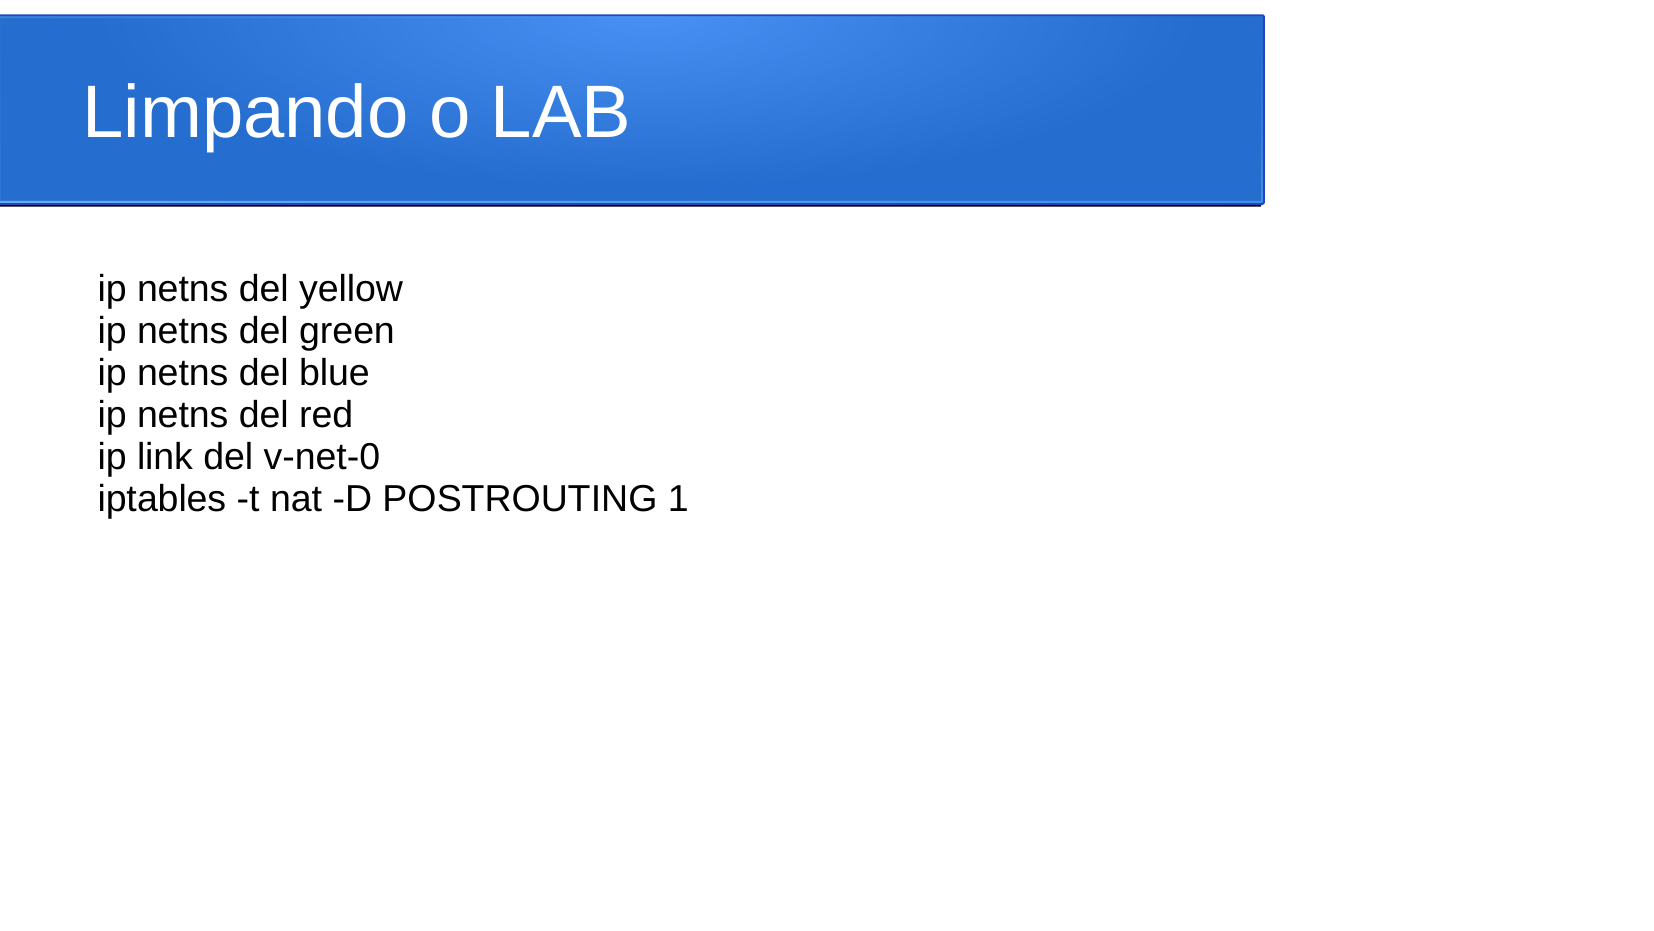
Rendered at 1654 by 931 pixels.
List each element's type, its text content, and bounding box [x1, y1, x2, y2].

text_box ip netns del yellow ip netns del green ip netns del blue ip netns del red ip link del v-net-0 iptables -t nat -D POSTROUTING 1 [82, 259, 945, 611]
title Limpando o LAB [82, 35, 1235, 189]
